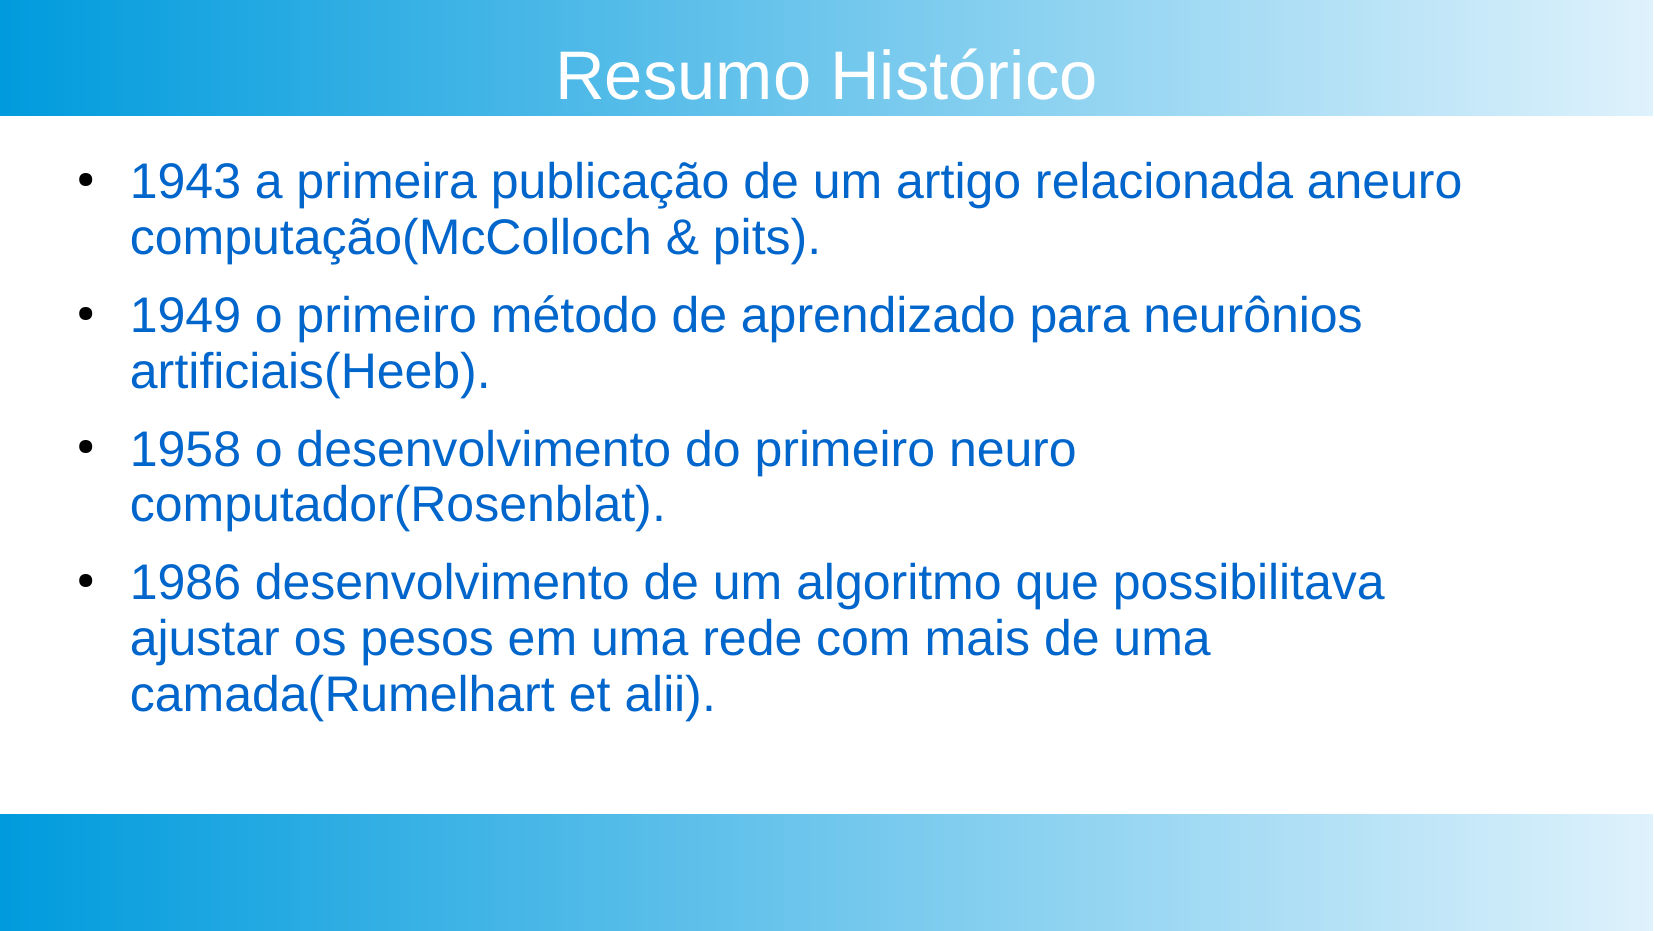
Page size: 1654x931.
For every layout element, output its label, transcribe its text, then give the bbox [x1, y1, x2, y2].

list 1943 a primeira publicação de um artigo relacionada aneuro computação(McColloch & pits). 1949 o primeiro método de aprendizado para neurônios artificiais(Heeb). 1958 o desenvolvimento do primeiro neuro computador(Rosenblat). 1986 desenvolvimento de um algoritmo que possibilitava ajustar os pesos em uma rede com mais de uma camada(Rumelhart et alii). [59, 153, 1548, 693]
title Resumo Histórico [82, 37, 1571, 116]
